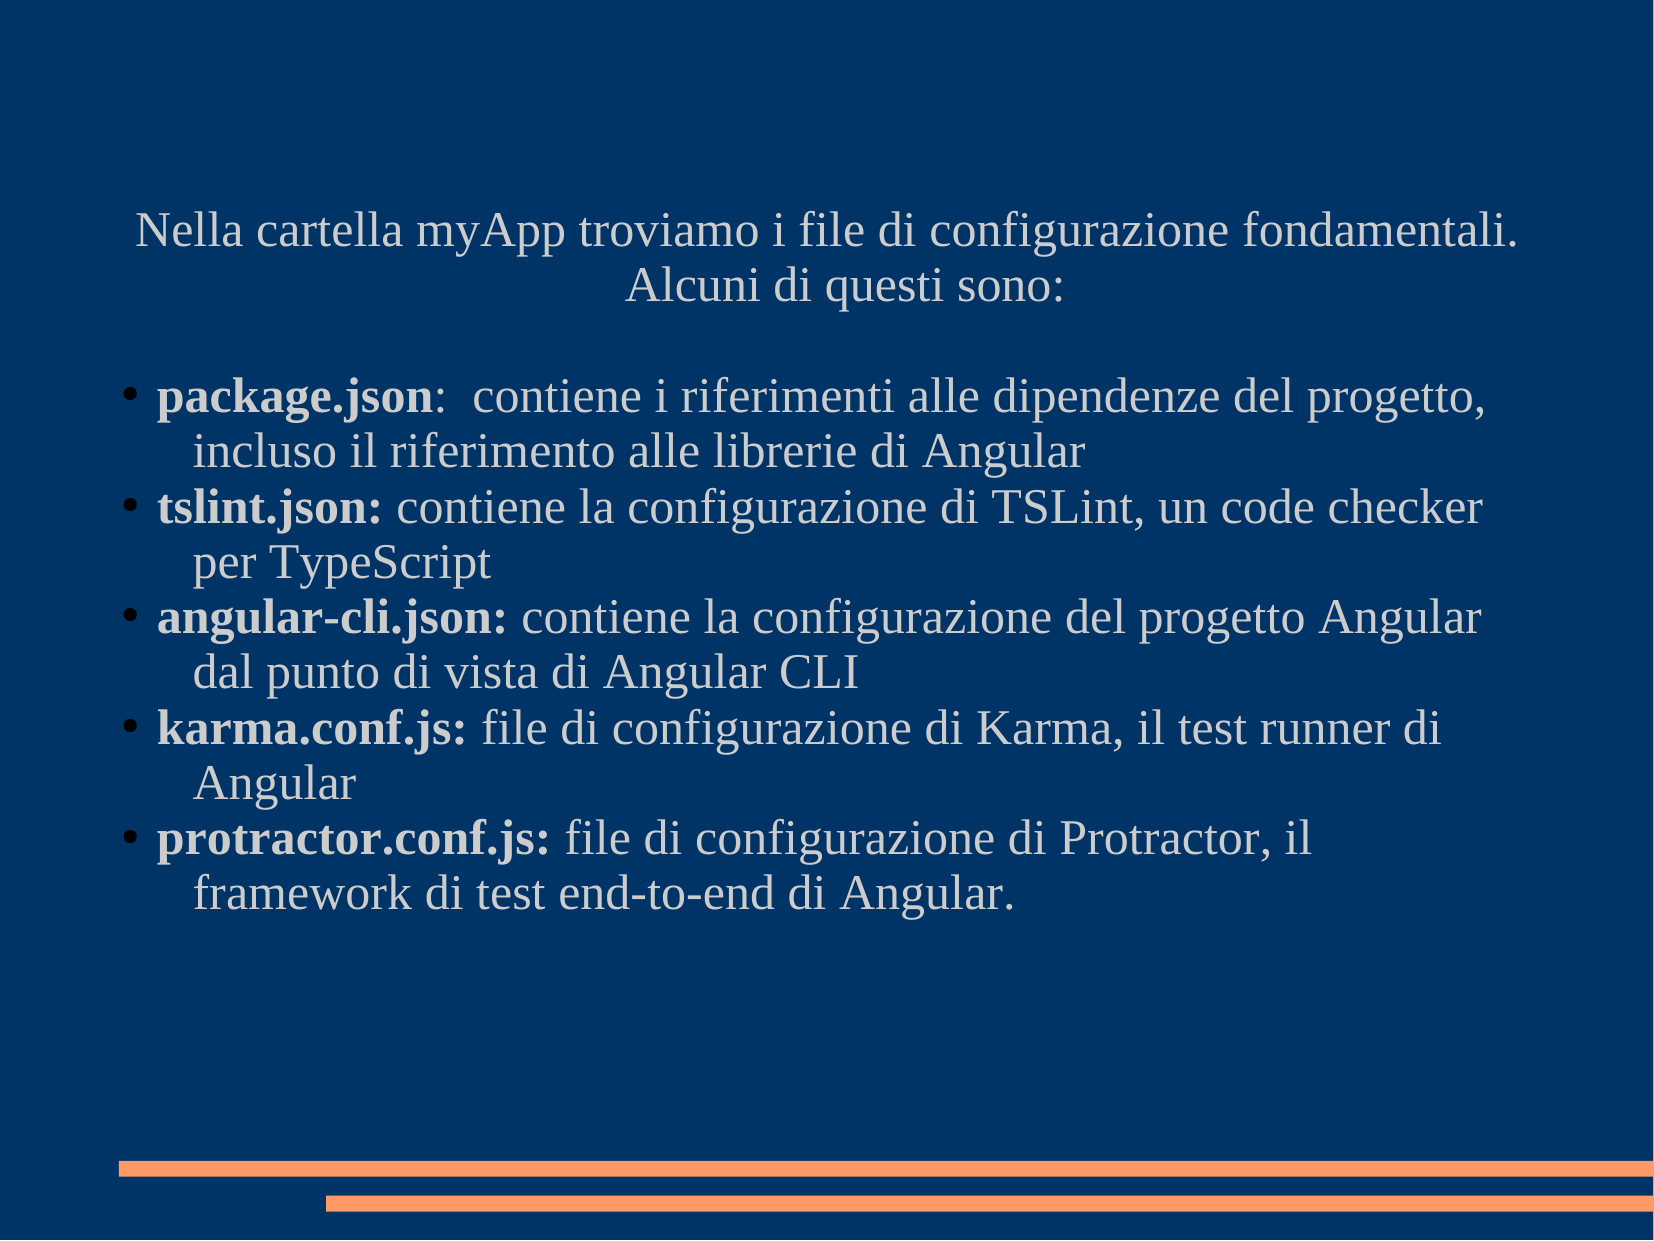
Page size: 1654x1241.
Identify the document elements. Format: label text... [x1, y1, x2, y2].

subtitle Nella cartella myApp troviamo i file di configurazione fondamentali. Alcuni di questi sono: package.json: contiene i riferimenti alle dipendenze del progetto, incluso il riferimento alle librerie di Angular tslint.json: contiene la configurazione di TSLint, un code checker per TypeScript angular-cli.json: contiene la configurazione del progetto Angular dal punto di vista di Angular CLI karma.conf.js: file di configurazione di Karma, il test runner di Angular protractor.conf.js: file di configurazione di Protractor, il framework di test end-to-end di Angular. [121, 46, 1534, 1132]
